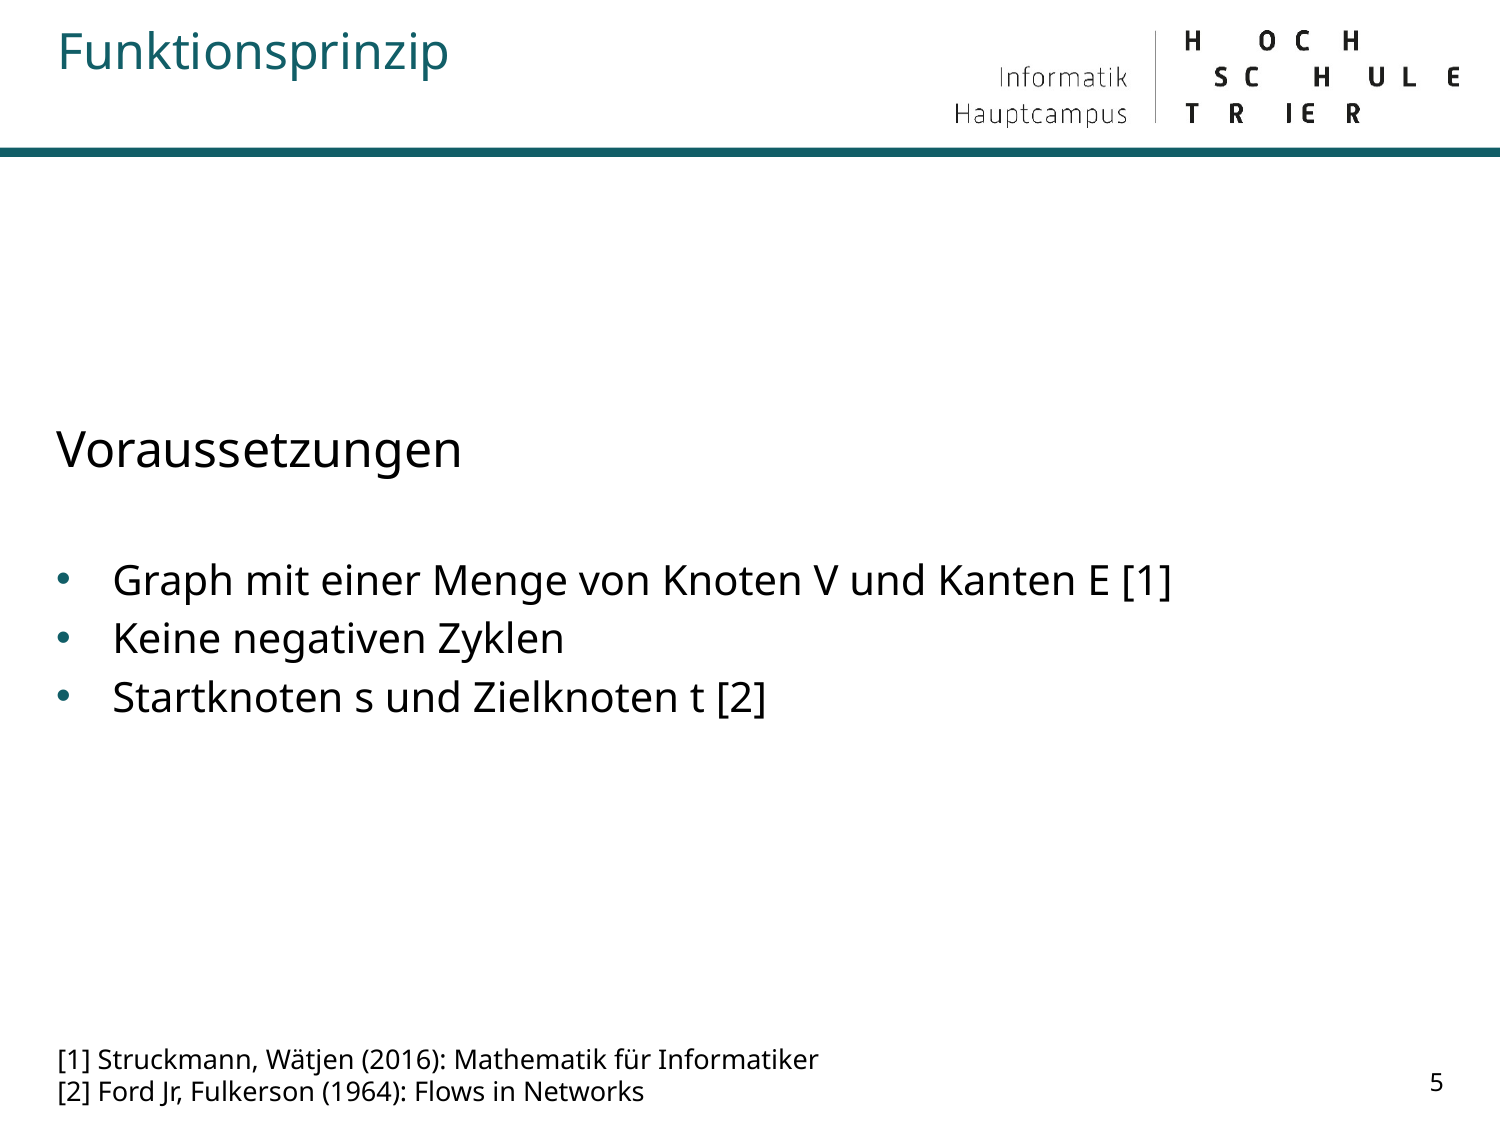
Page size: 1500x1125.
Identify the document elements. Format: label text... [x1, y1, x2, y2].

footer [1] Struckmann, Wätjen (2016): Mathematik für Informatiker [2] Ford Jr, Fulkerson (1964): Flows in Networks [42, 1035, 1193, 1082]
text_box Voraussetzungen Graph mit einer Menge von Knoten V und Kanten E [1] Keine negativen Zyklen Startknoten s und Zielknoten t [2] [41, 278, 1459, 917]
title Funktionsprinzip [42, 12, 941, 131]
picture [956, 30, 1459, 128]
slide_number <Foliennummer> [1222, 1058, 1459, 1106]
